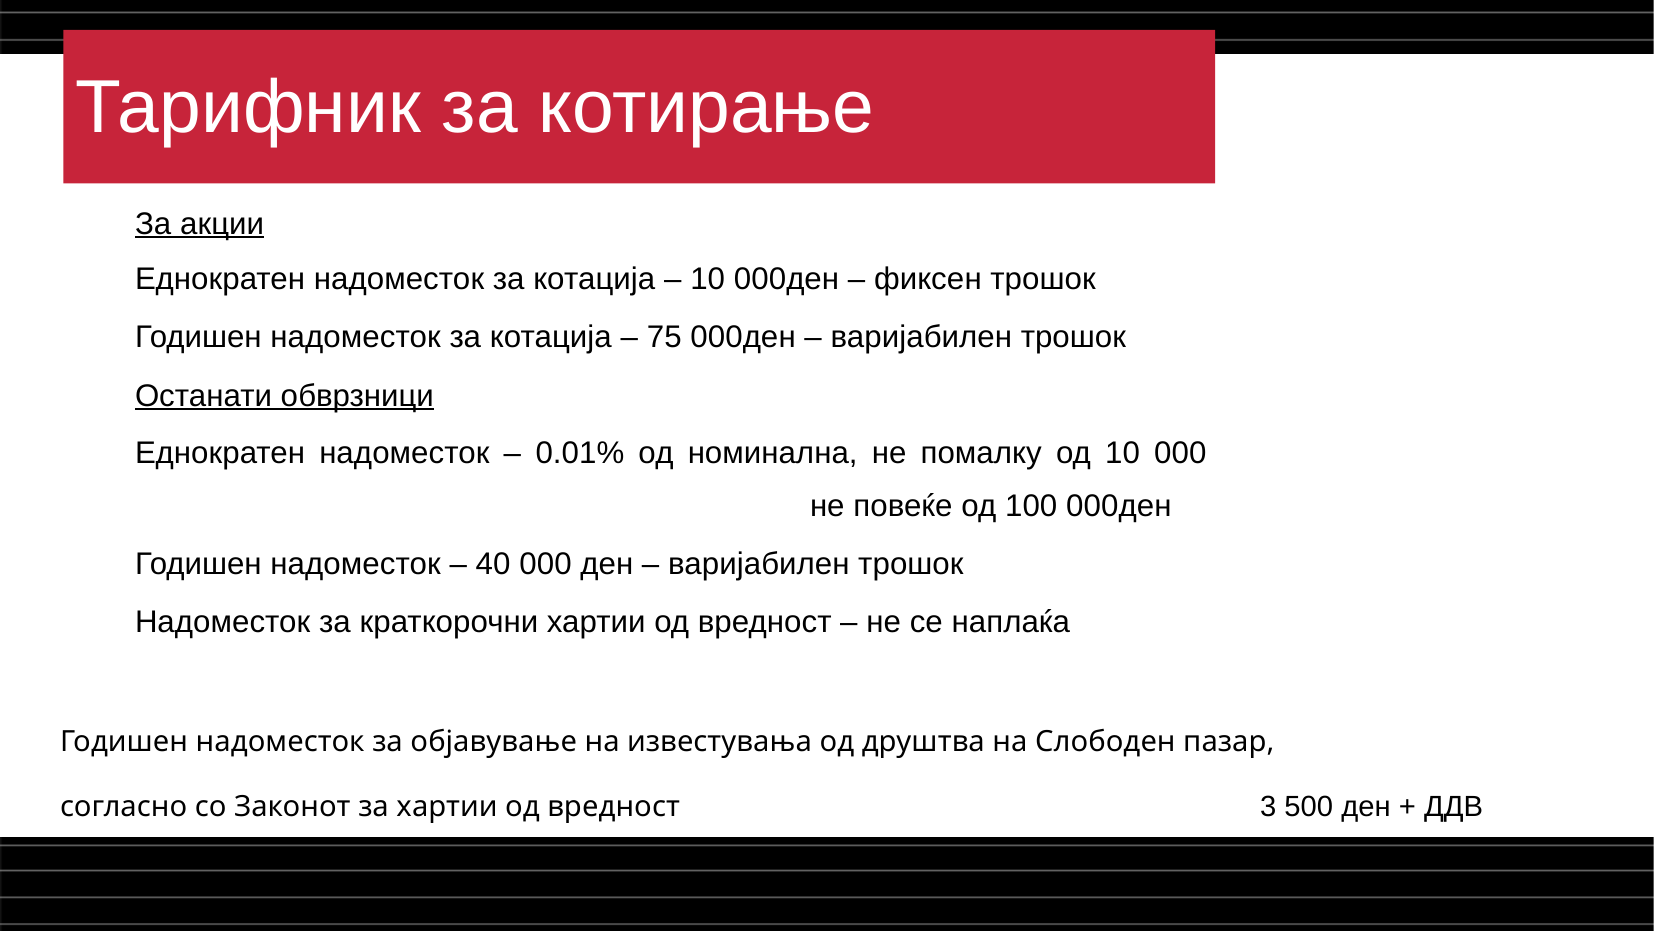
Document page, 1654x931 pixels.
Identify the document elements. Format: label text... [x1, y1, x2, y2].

title Тарифник за котирање [63, 29, 1216, 184]
picture [0, 0, 1654, 54]
subtitle За акции Еднократен надоместок за котација – 10 000ден – фиксен трошок Годишен надоместок за котација – 75 000ден – варијабилен трошок Останати обврзници Еднократен надоместок – 0.01% од номинална, не помалку од 10 000 не повеќе од 100 000ден Годишен надоместок – 40 000 ден – варијабилен трошок Надоместок за краткорочни хартии од вредност – не се наплаќа Годишен надоместок за oбјавување на известувања од друштва на Слободен пазар, согласно со Законот за хартии од вредност 3 500 ден + ДДВ [60, 204, 1621, 809]
picture [0, 837, 1654, 931]
